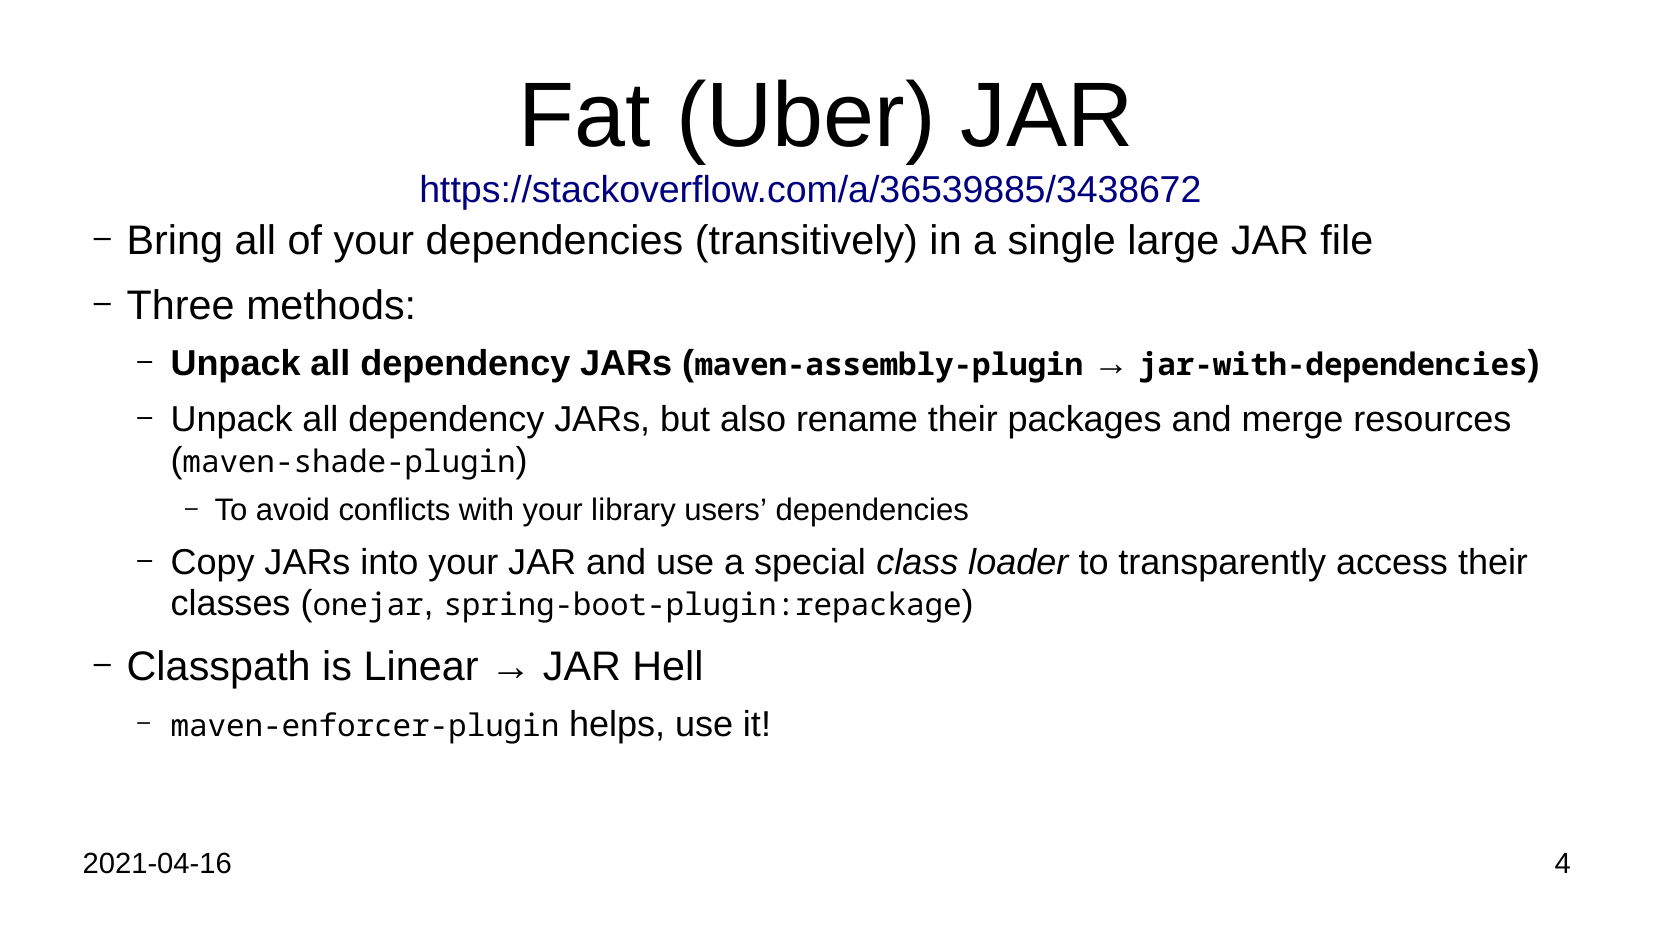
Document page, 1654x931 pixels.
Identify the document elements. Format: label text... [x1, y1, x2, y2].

text_box https://stackoverflow.com/a/36539885/3438672 [404, 160, 1217, 218]
list Bring all of your dependencies (transitively) in a single large JAR file Three methods: Unpack all dependency JARs (maven-assembly-plugin → jar-with-dependencies) Unpack all dependency JARs, but also rename their packages and merge resources (maven-shade-plugin) To avoid conflicts with your library users’ dependencies Copy JARs into your JAR and use a special class loader to transparently access their classes (onejar, spring-boot-plugin:repackage) Classpath is Linear → JAR Hell maven-enforcer-plugin helps, use it! [82, 217, 1571, 758]
title Fat (Uber) JAR [82, 37, 1571, 193]
